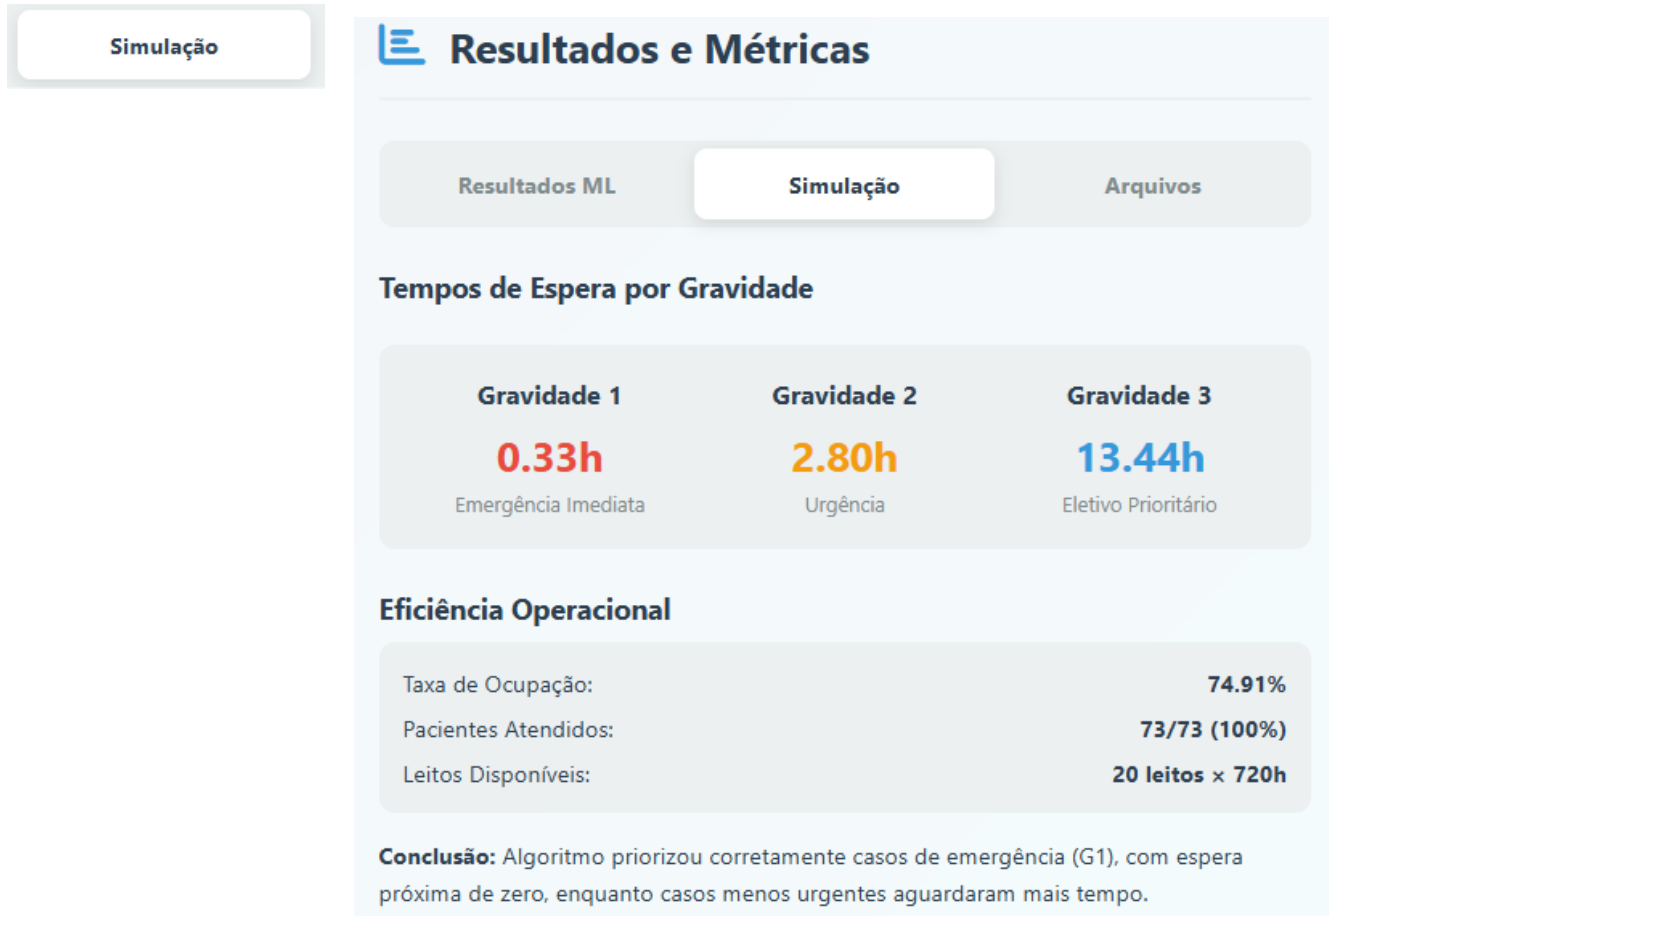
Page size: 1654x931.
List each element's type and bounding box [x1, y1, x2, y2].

picture [354, 17, 1329, 916]
picture [7, 4, 325, 89]
